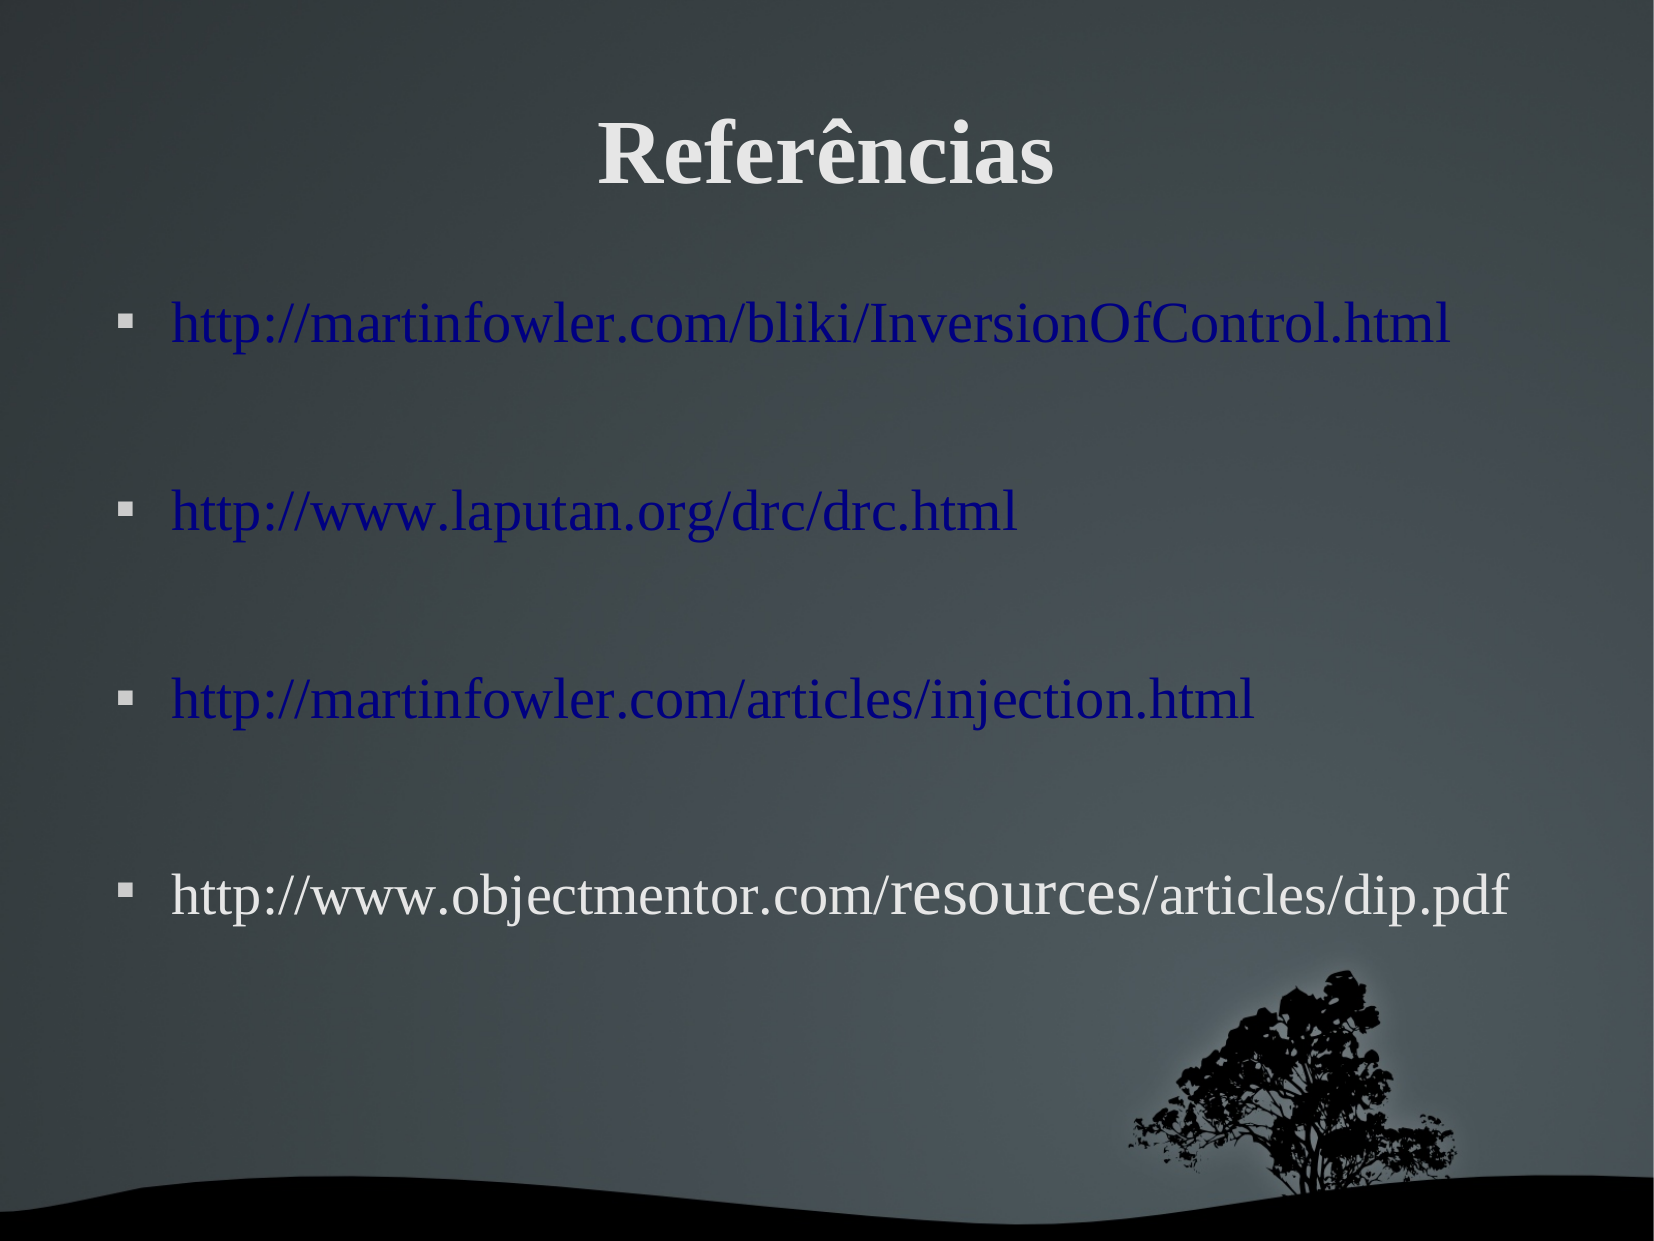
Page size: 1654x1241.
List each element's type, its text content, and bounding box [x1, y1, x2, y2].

picture [0, 0, 1654, 1241]
list http://martinfowler.com/bliki/InversionOfControl.html http://www.laputan.org/drc/drc.html http://martinfowler.com/articles/injection.html http://www.objectmentor.com/resources/articles/dip.pdf [82, 290, 1571, 1094]
title Referências [82, 56, 1571, 250]
